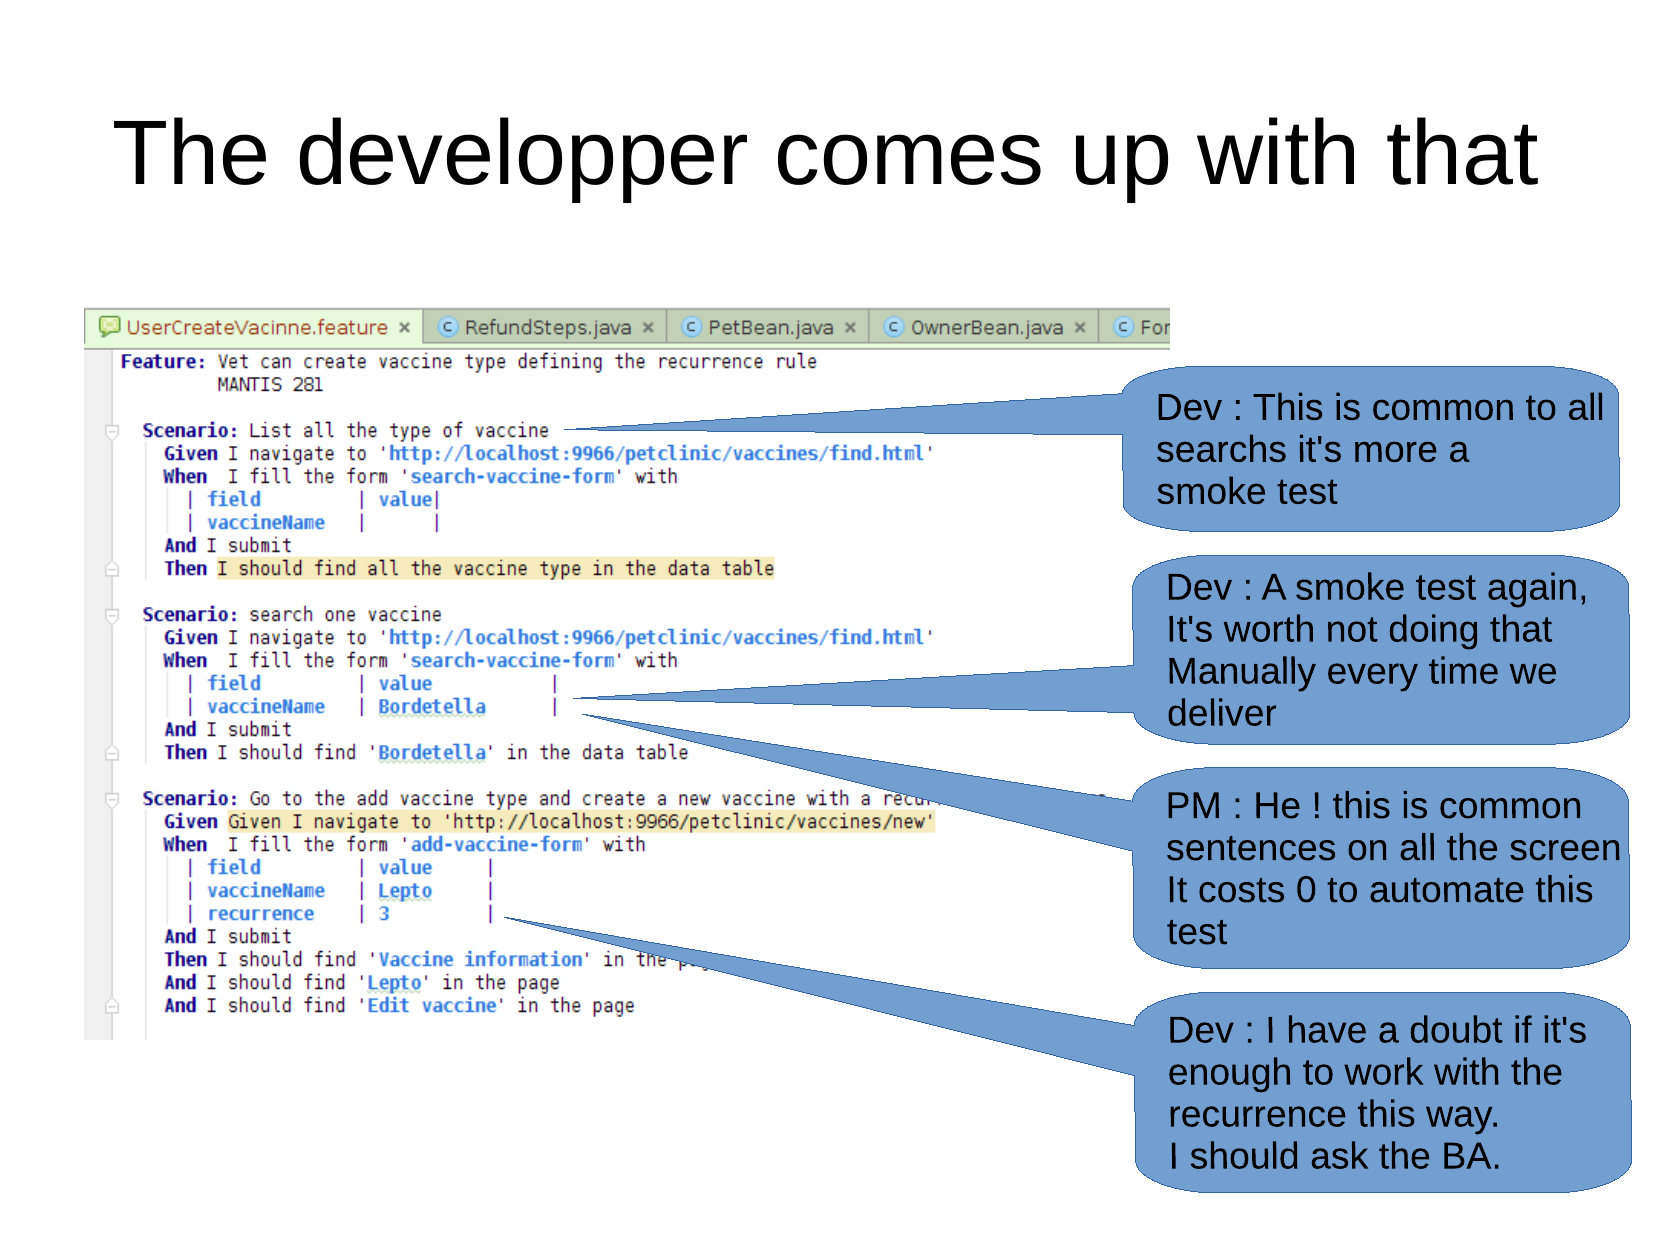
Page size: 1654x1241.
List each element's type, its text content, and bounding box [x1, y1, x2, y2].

text_box Dev : This is common to all searchs it's more a smoke test [564, 366, 1620, 532]
title The developper comes up with that [82, 49, 1571, 257]
text_box Dev : A smoke test again, It's worth not doing that Manually every time we deliver [573, 555, 1630, 745]
picture [84, 307, 1170, 1040]
text_box PM : He ! this is common sentences on all the screen It costs 0 to automate this test [582, 714, 1630, 969]
text_box Dev : I have a doubt if it's enough to work with the recurrence this way. I should ask the BA. [504, 917, 1632, 1193]
